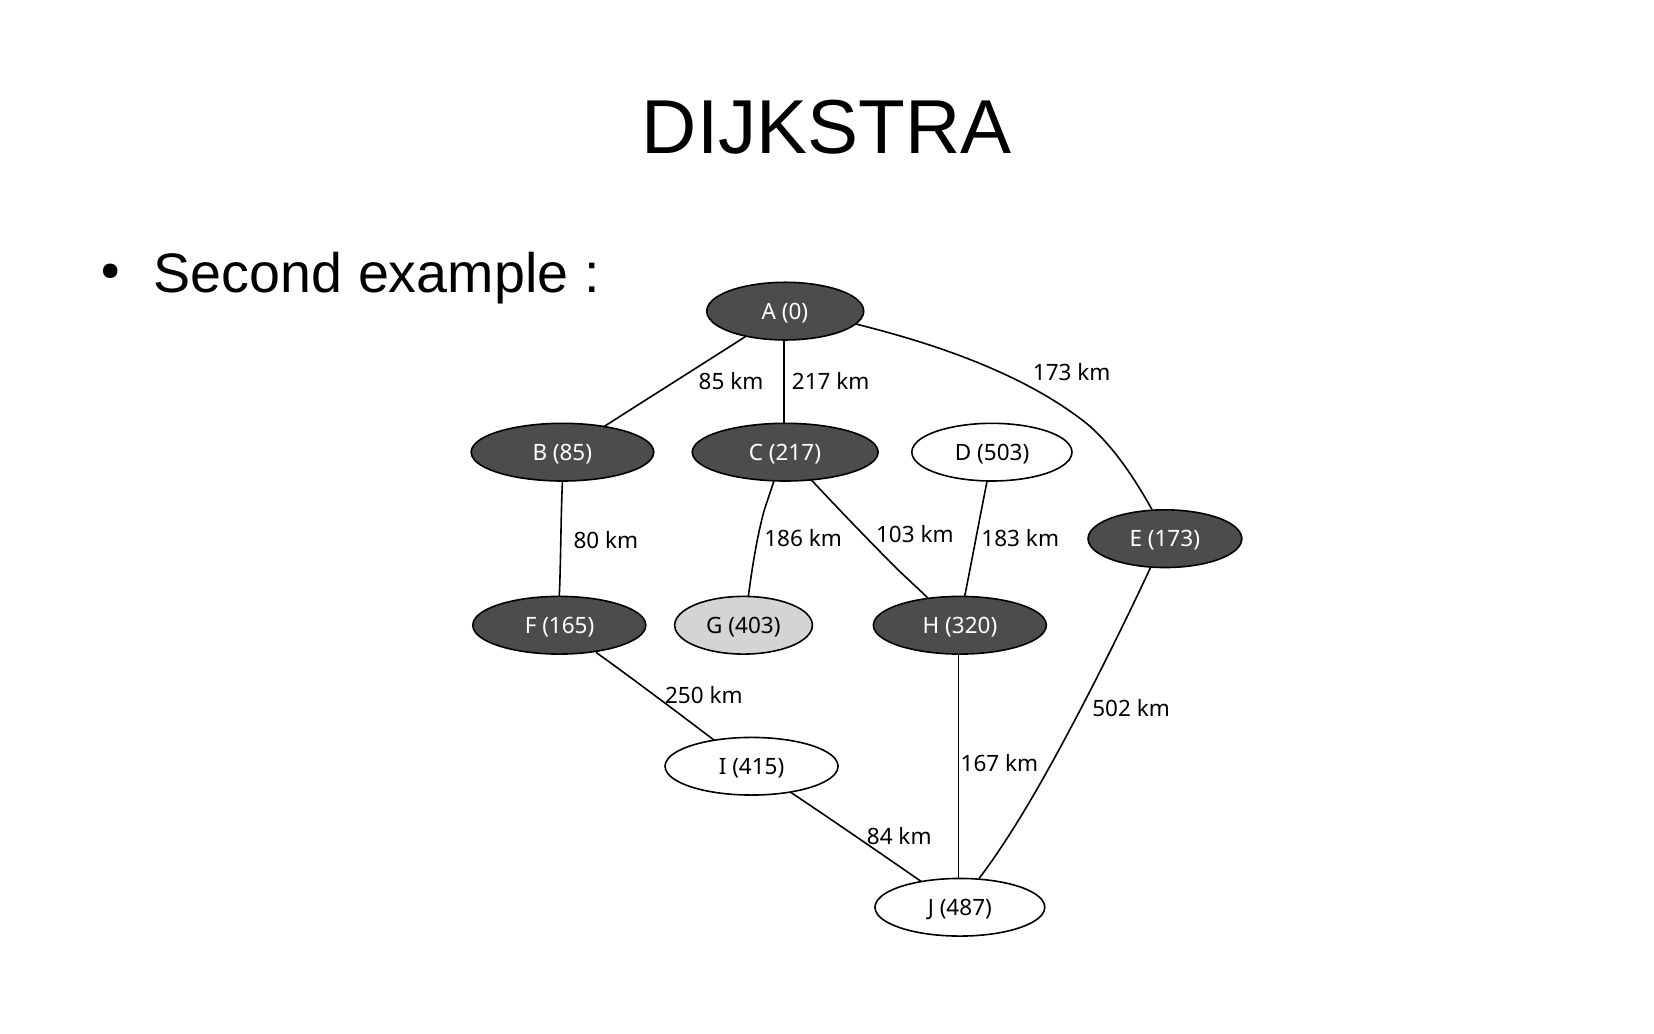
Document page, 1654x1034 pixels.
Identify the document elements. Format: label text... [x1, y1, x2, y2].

title DIJKSTRA [82, 41, 1571, 214]
picture [460, 271, 1252, 948]
list Second example : [82, 241, 1571, 842]
